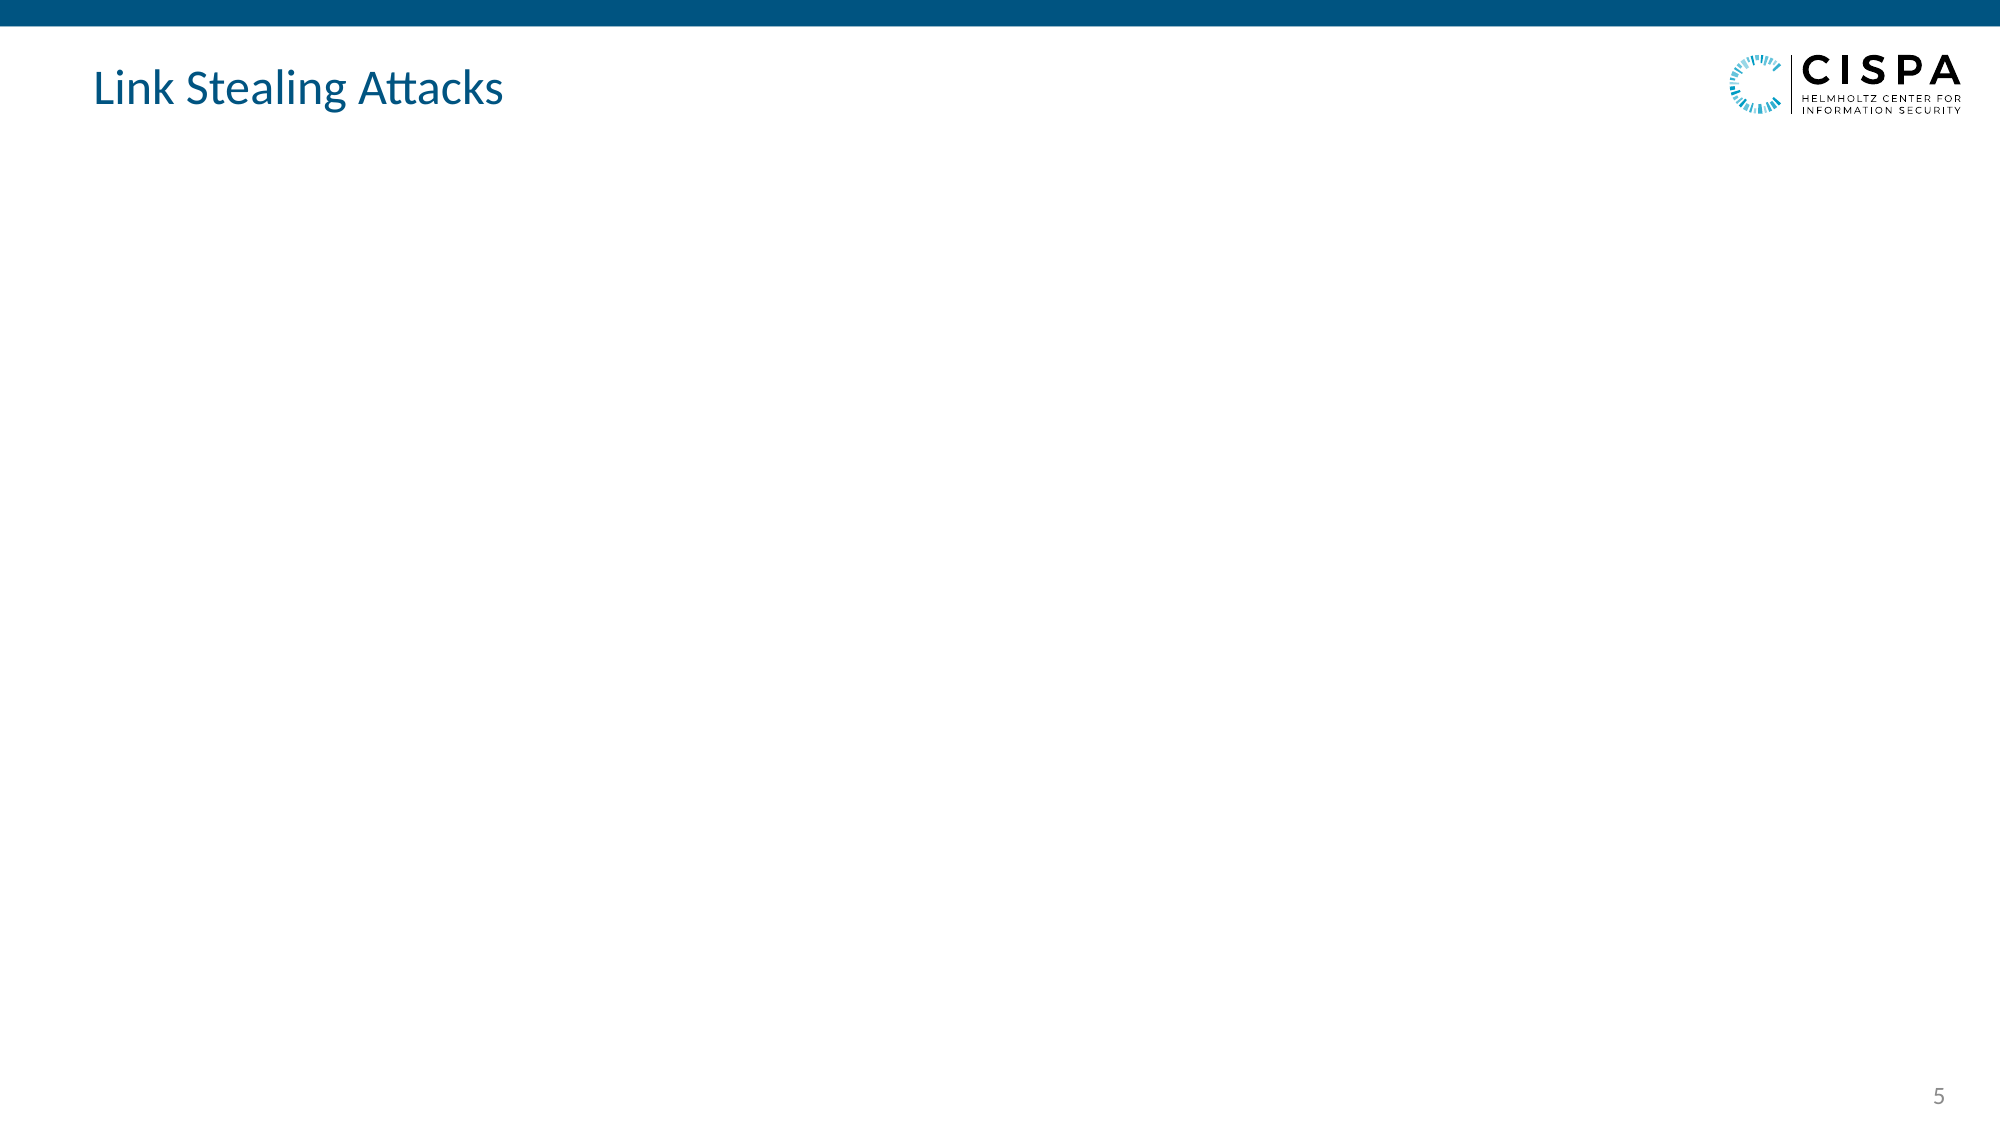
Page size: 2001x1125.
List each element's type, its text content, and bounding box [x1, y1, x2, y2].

title Link Stealing Attacks [78, 38, 1699, 131]
slide_number <number> [1870, 1065, 1961, 1125]
